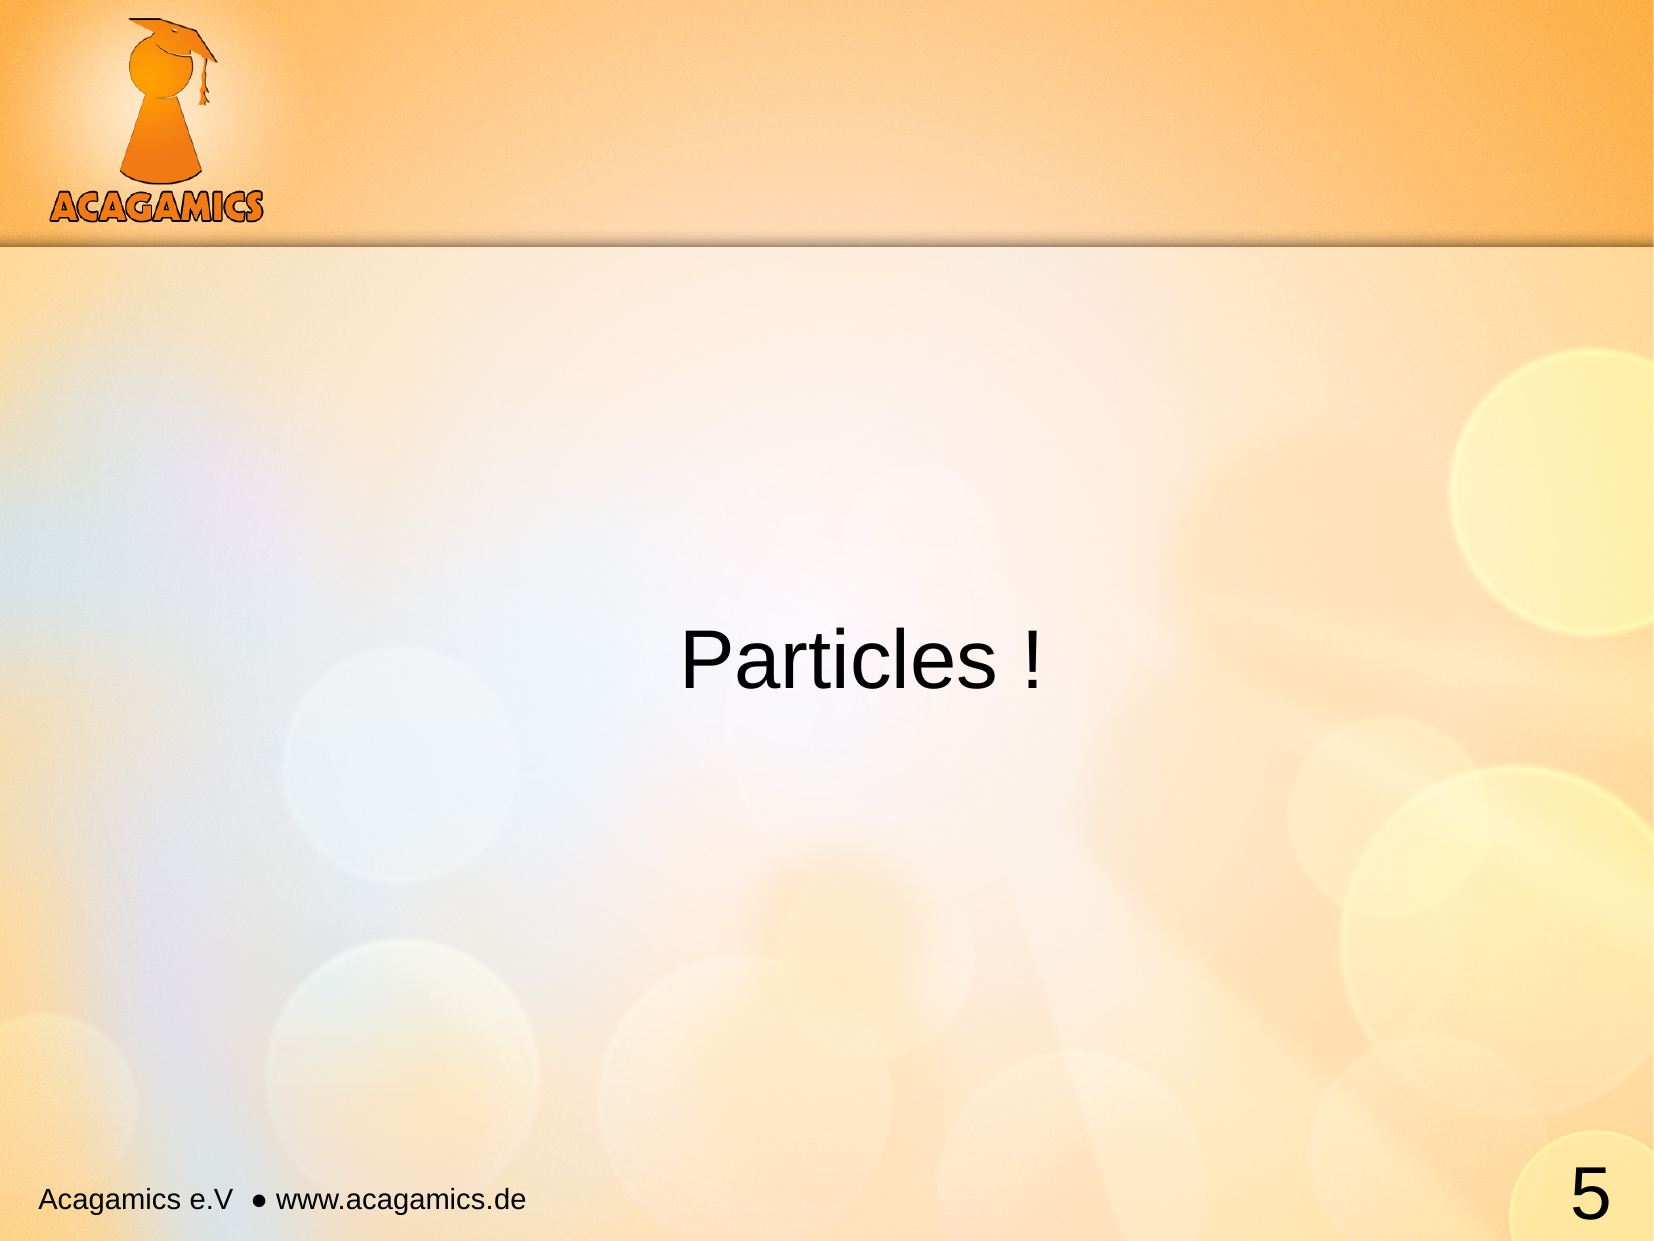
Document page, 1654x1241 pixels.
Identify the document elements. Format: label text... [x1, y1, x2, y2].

list Particles ! [82, 290, 1571, 1109]
picture [0, 0, 1654, 1241]
